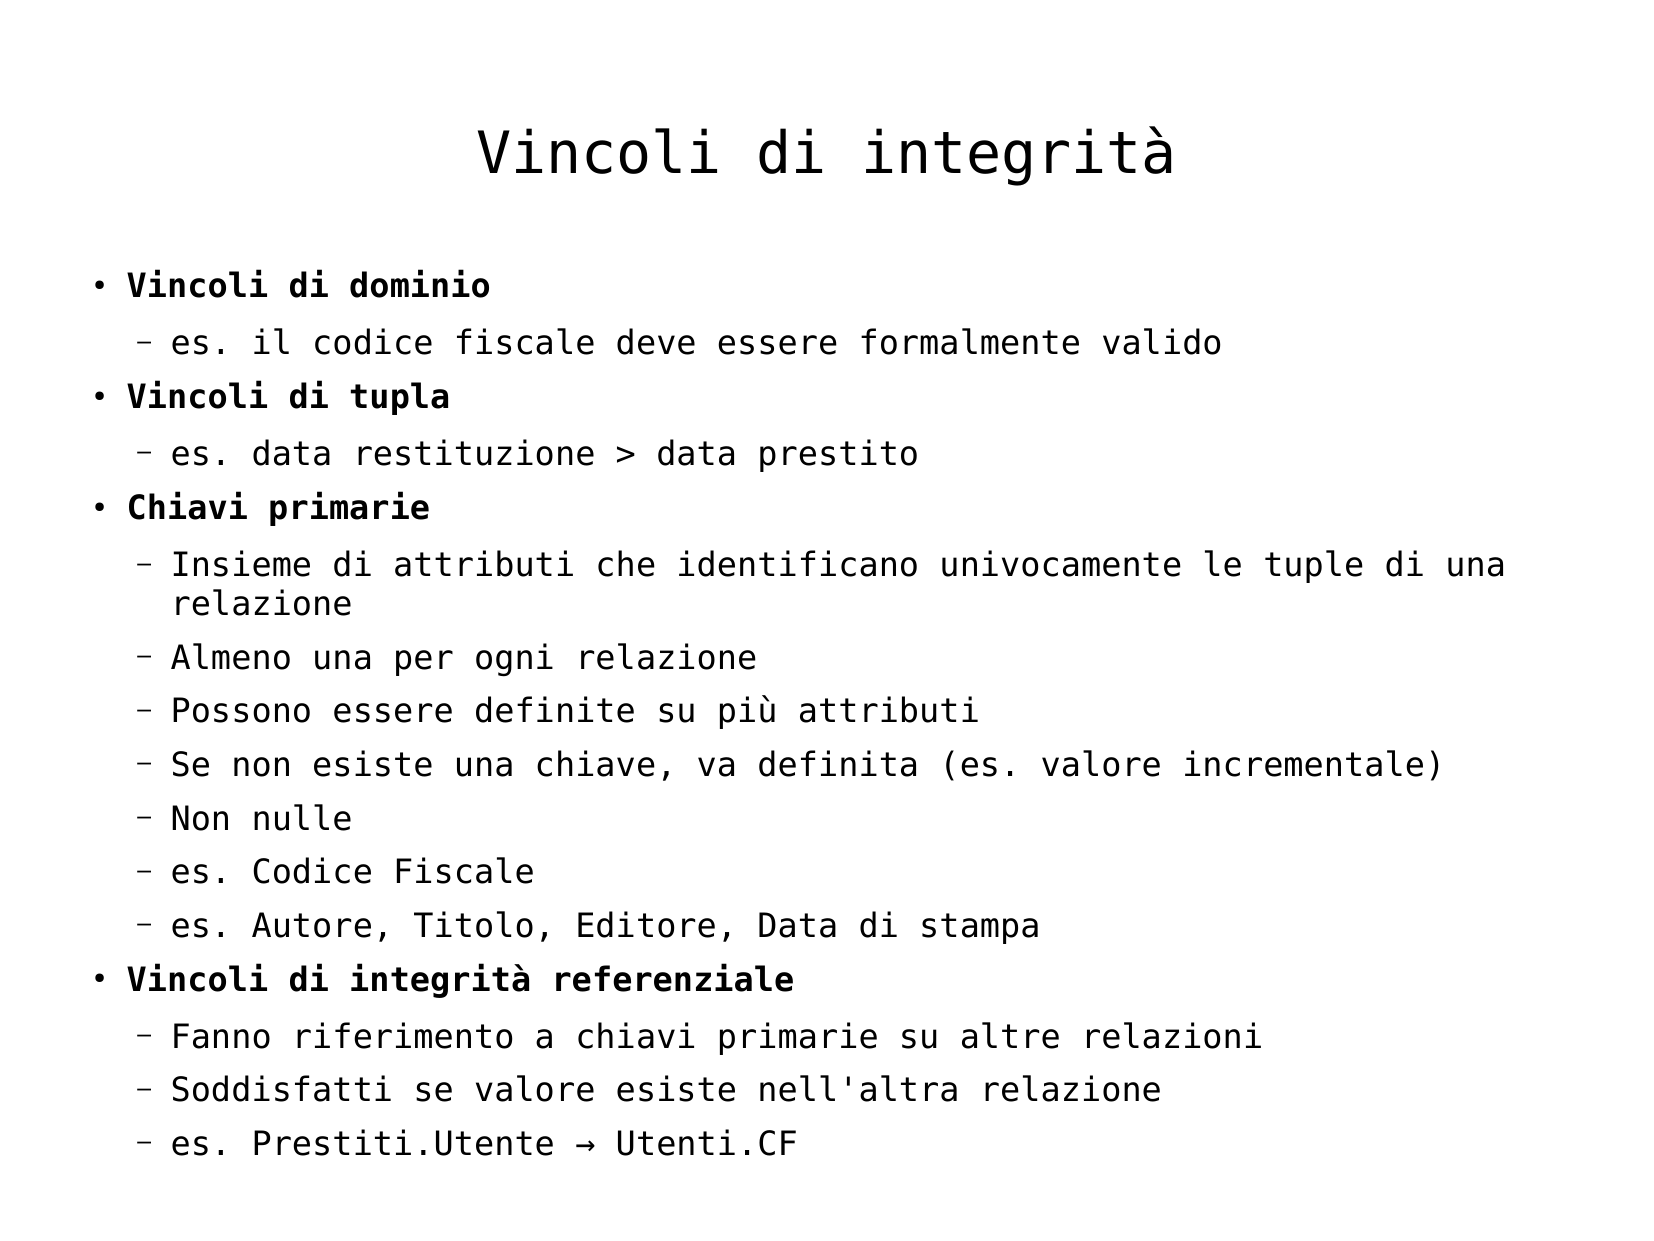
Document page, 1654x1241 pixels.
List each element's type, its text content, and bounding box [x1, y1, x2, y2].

title Vincoli di integrità [82, 49, 1571, 257]
list Vincoli di dominio es. il codice fiscale deve essere formalmente valido Vincoli di tupla es. data restituzione > data prestito Chiavi primarie Insieme di attributi che identificano univocamente le tuple di una relazione Almeno una per ogni relazione Possono essere definite su più attributi Se non esiste una chiave, va definita (es. valore incrementale) Non nulle es. Codice Fiscale es. Autore, Titolo, Editore, Data di stampa Vincoli di integrità referenziale Fanno riferimento a chiavi primarie su altre relazioni Soddisfatti se valore esiste nell'altra relazione es. Prestiti.Utente → Utenti.CF [82, 266, 1538, 1171]
